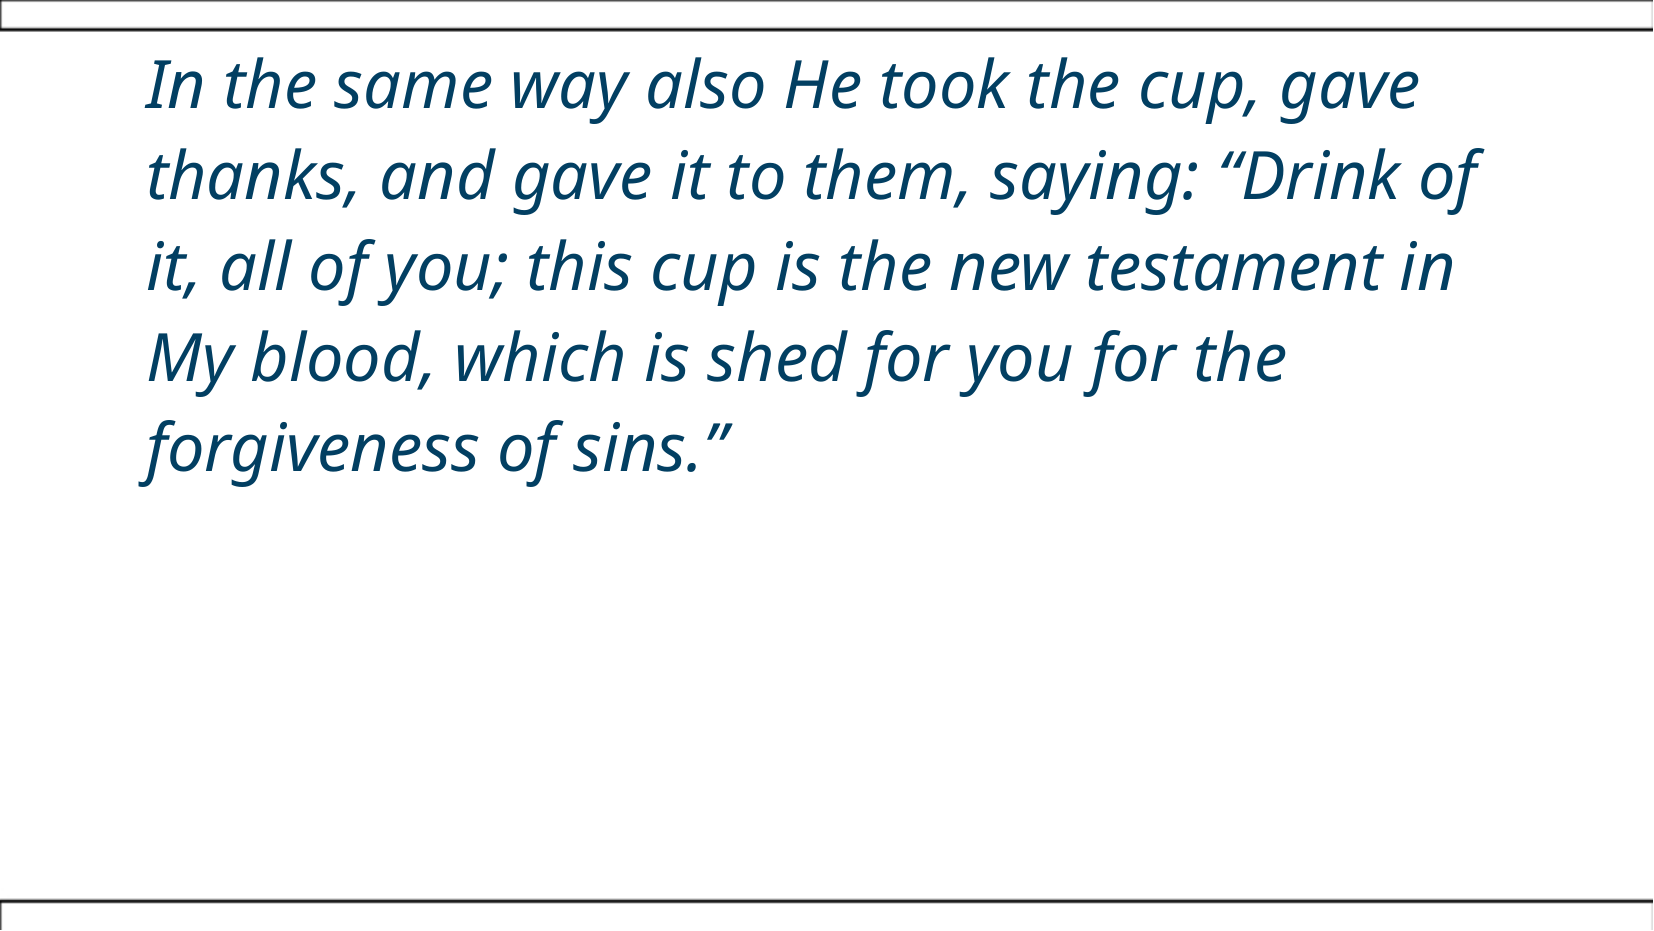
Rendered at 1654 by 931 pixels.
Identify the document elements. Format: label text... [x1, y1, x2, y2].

text_box In the same way also He took the cup, gave thanks, and gave it to them, saying: “Drink of it, all of you; this cup is the new testament in My blood, which is shed for you for the forgiveness of sins.” [62, 30, 1593, 496]
picture [0, 0, 1653, 930]
